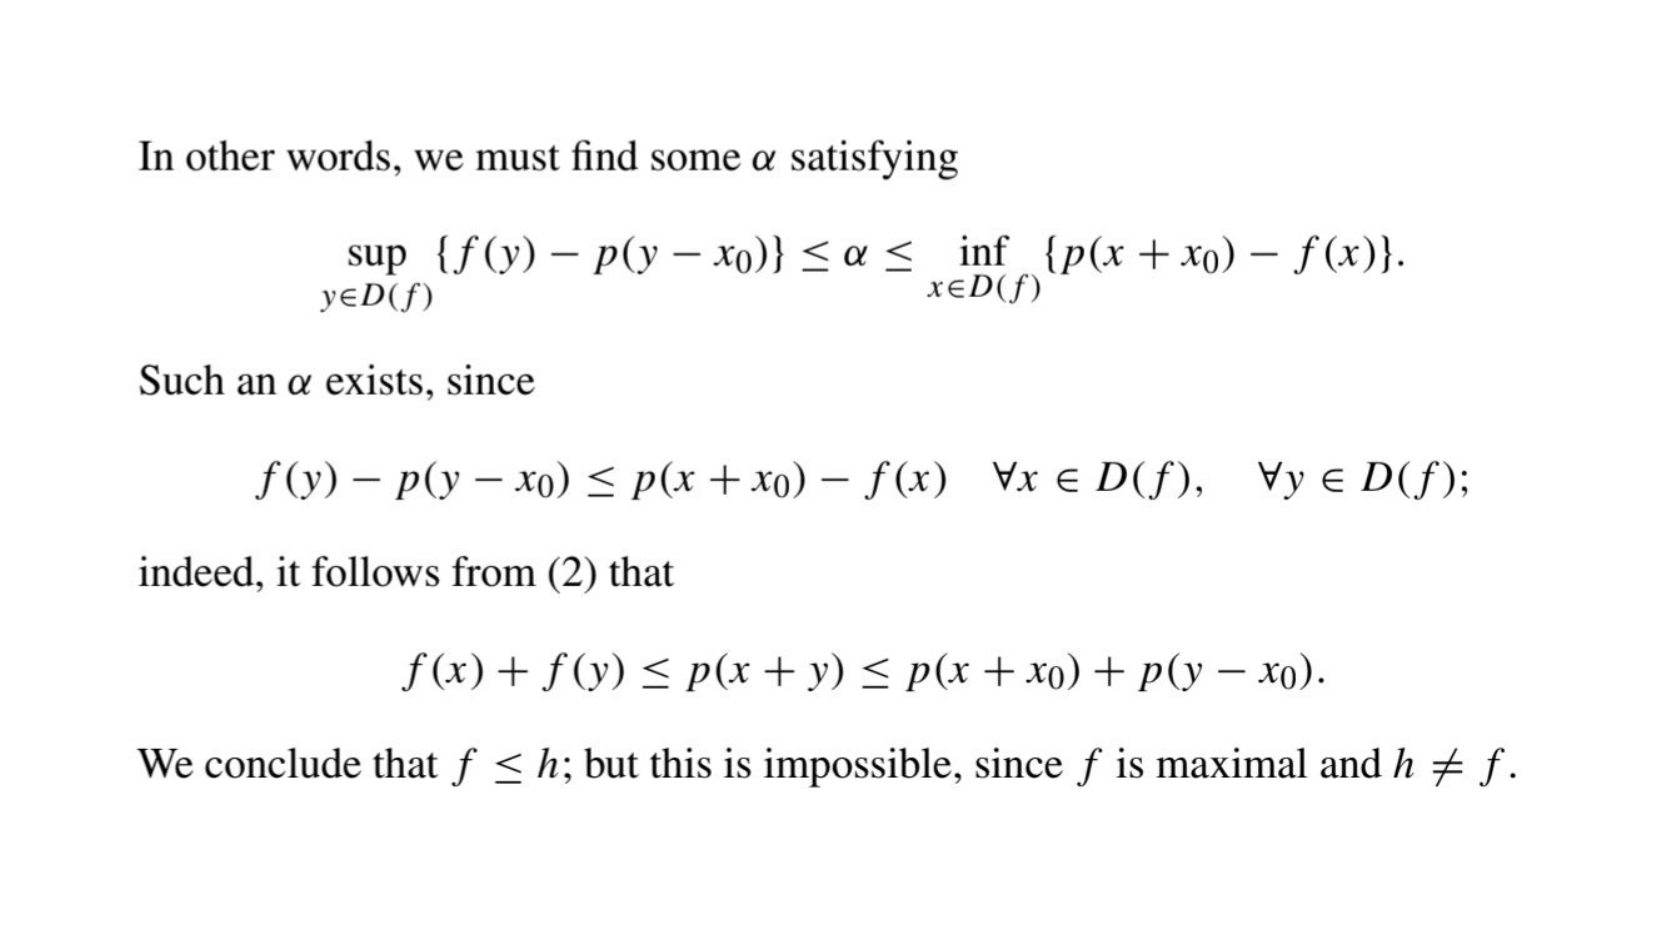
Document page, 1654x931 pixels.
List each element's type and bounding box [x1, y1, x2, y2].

picture [50, 118, 1606, 814]
